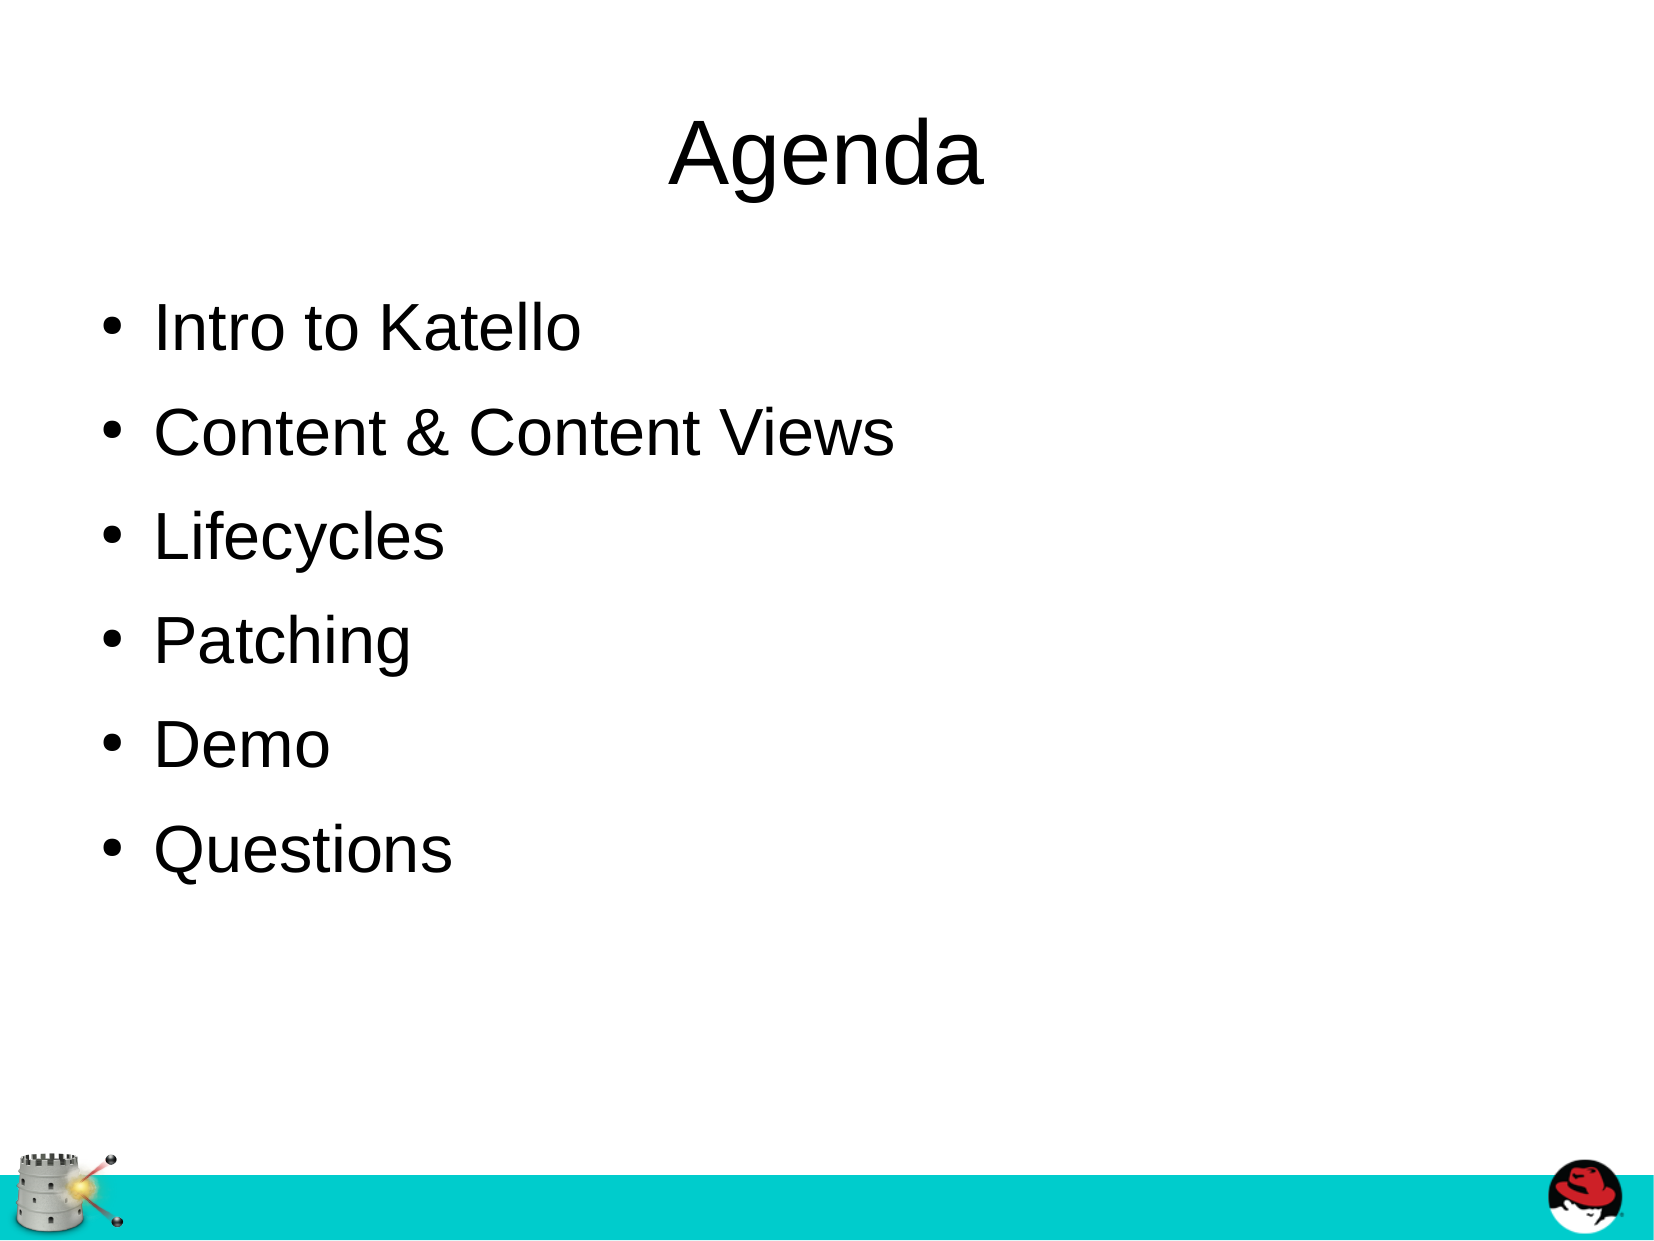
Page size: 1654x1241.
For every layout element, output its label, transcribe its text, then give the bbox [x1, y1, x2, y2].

list Intro to Katello Content & Content Views Lifecycles Patching Demo Questions [82, 290, 1571, 1010]
picture [5, 1138, 130, 1241]
picture [1547, 1157, 1630, 1235]
title Agenda [82, 49, 1571, 257]
